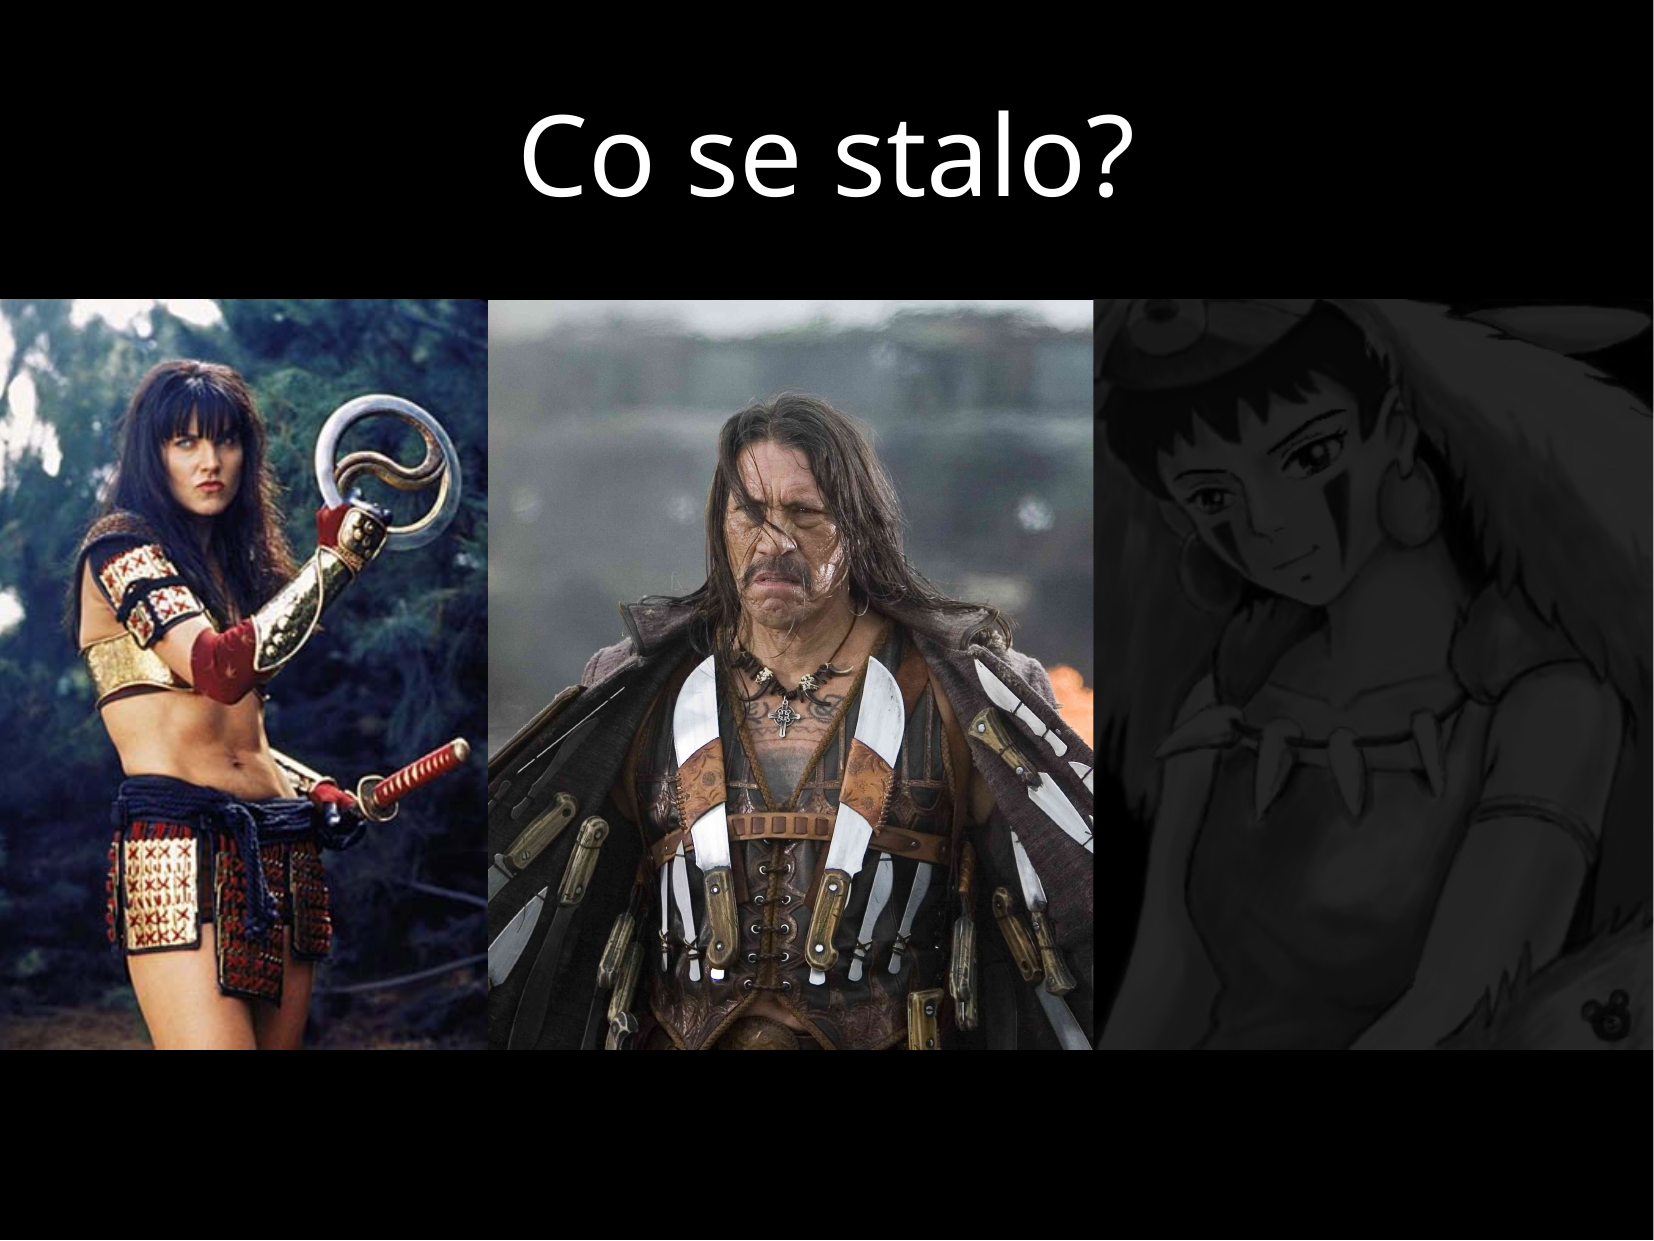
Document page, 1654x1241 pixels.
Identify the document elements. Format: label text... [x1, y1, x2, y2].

title Co se stalo? [82, 49, 1571, 257]
picture [0, 299, 1654, 1051]
